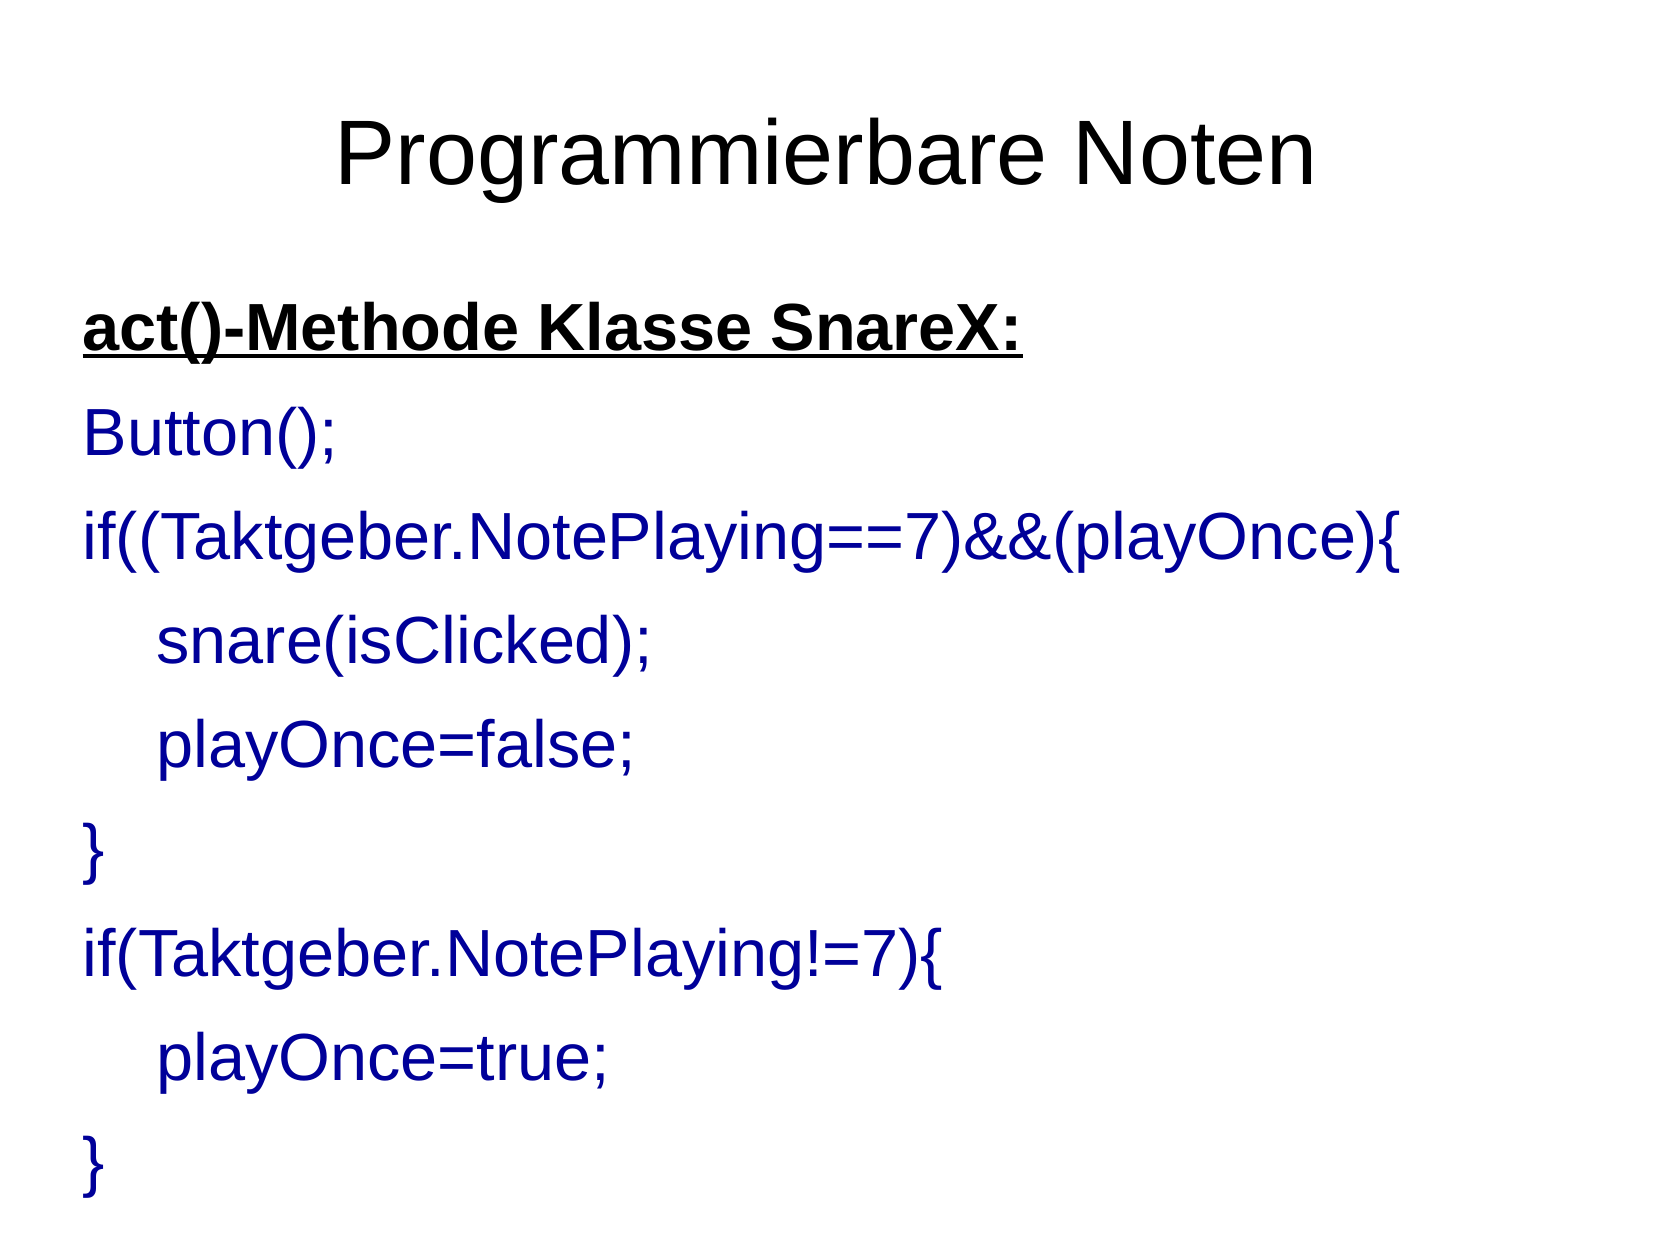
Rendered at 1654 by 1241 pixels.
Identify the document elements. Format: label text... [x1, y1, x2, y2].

title Programmierbare Noten [82, 49, 1571, 257]
list act()-Methode Klasse SnareX: Button(); if((Taktgeber.NotePlaying==7)&&(playOnce){ snare(isClicked); playOnce=false; } if(Taktgeber.NotePlaying!=7){ playOnce=true; } [82, 290, 1571, 1197]
